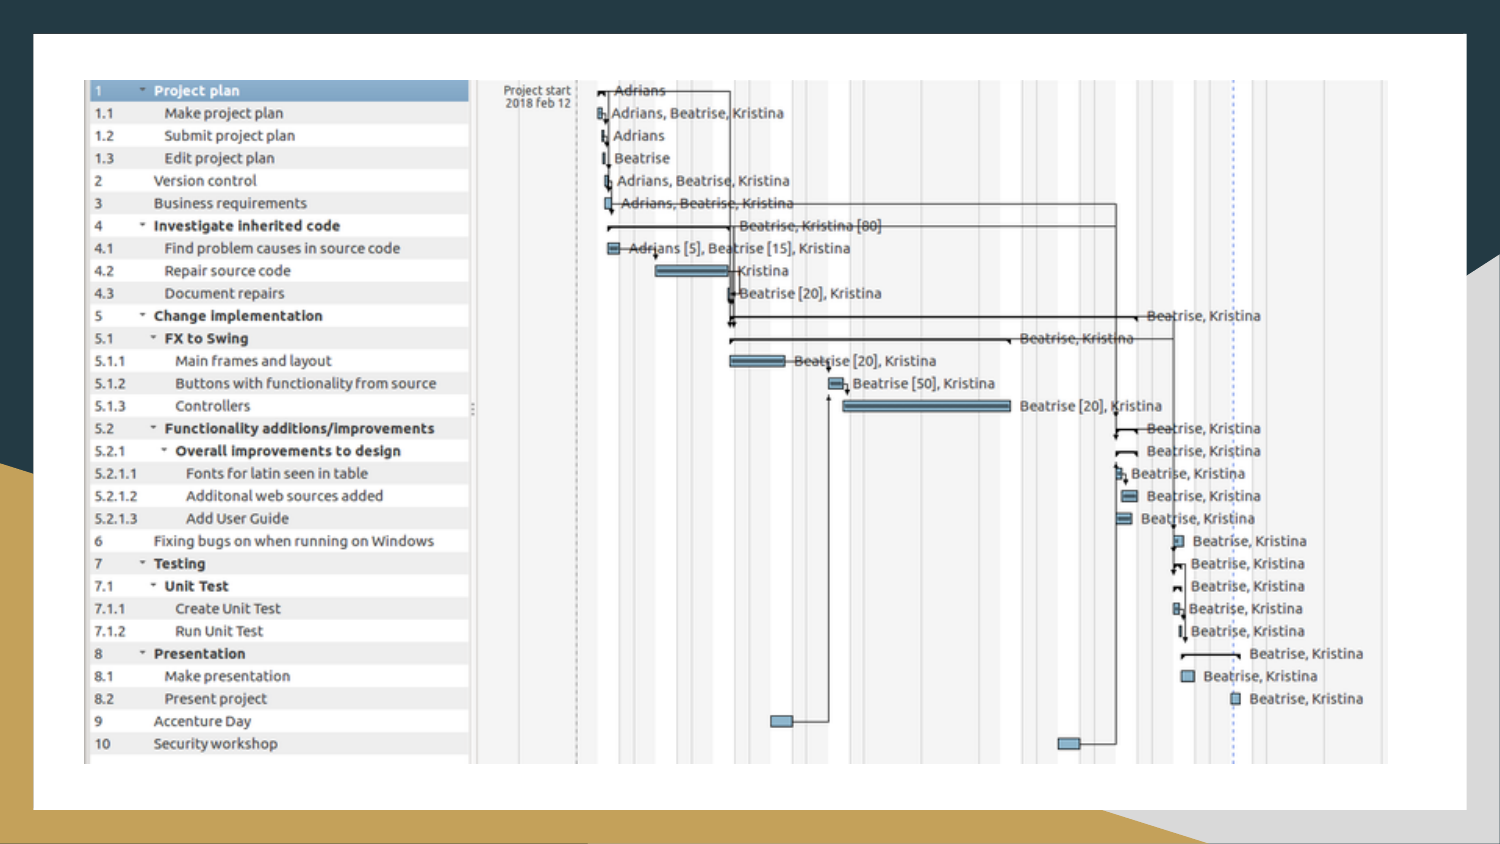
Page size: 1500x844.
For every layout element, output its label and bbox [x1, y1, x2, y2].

picture [84, 80, 1388, 764]
